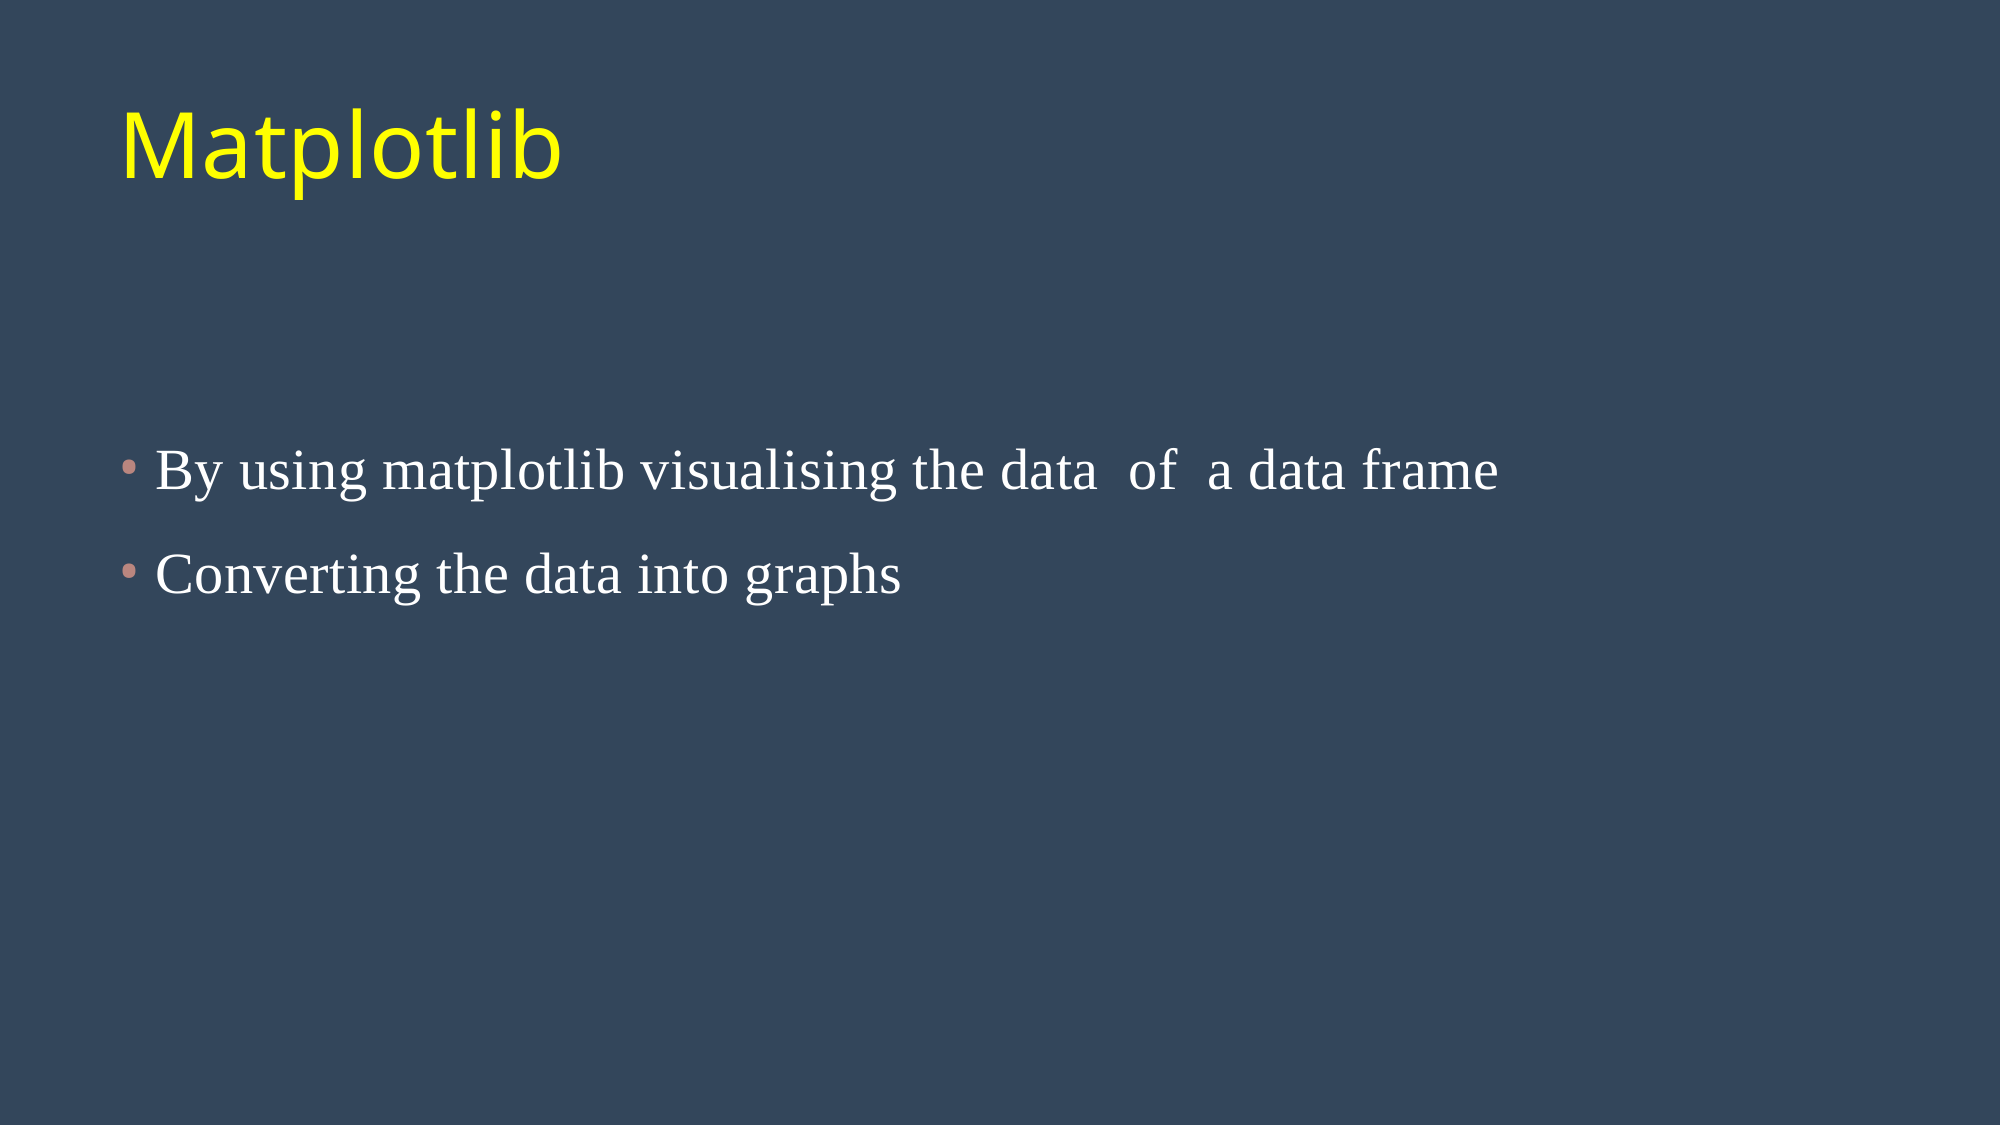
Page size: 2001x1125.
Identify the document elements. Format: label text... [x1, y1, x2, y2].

title Matplotlib [118, 101, 1879, 344]
list By using matplotlib visualising the data of a data frame Converting the data into graphs [118, 416, 1879, 947]
